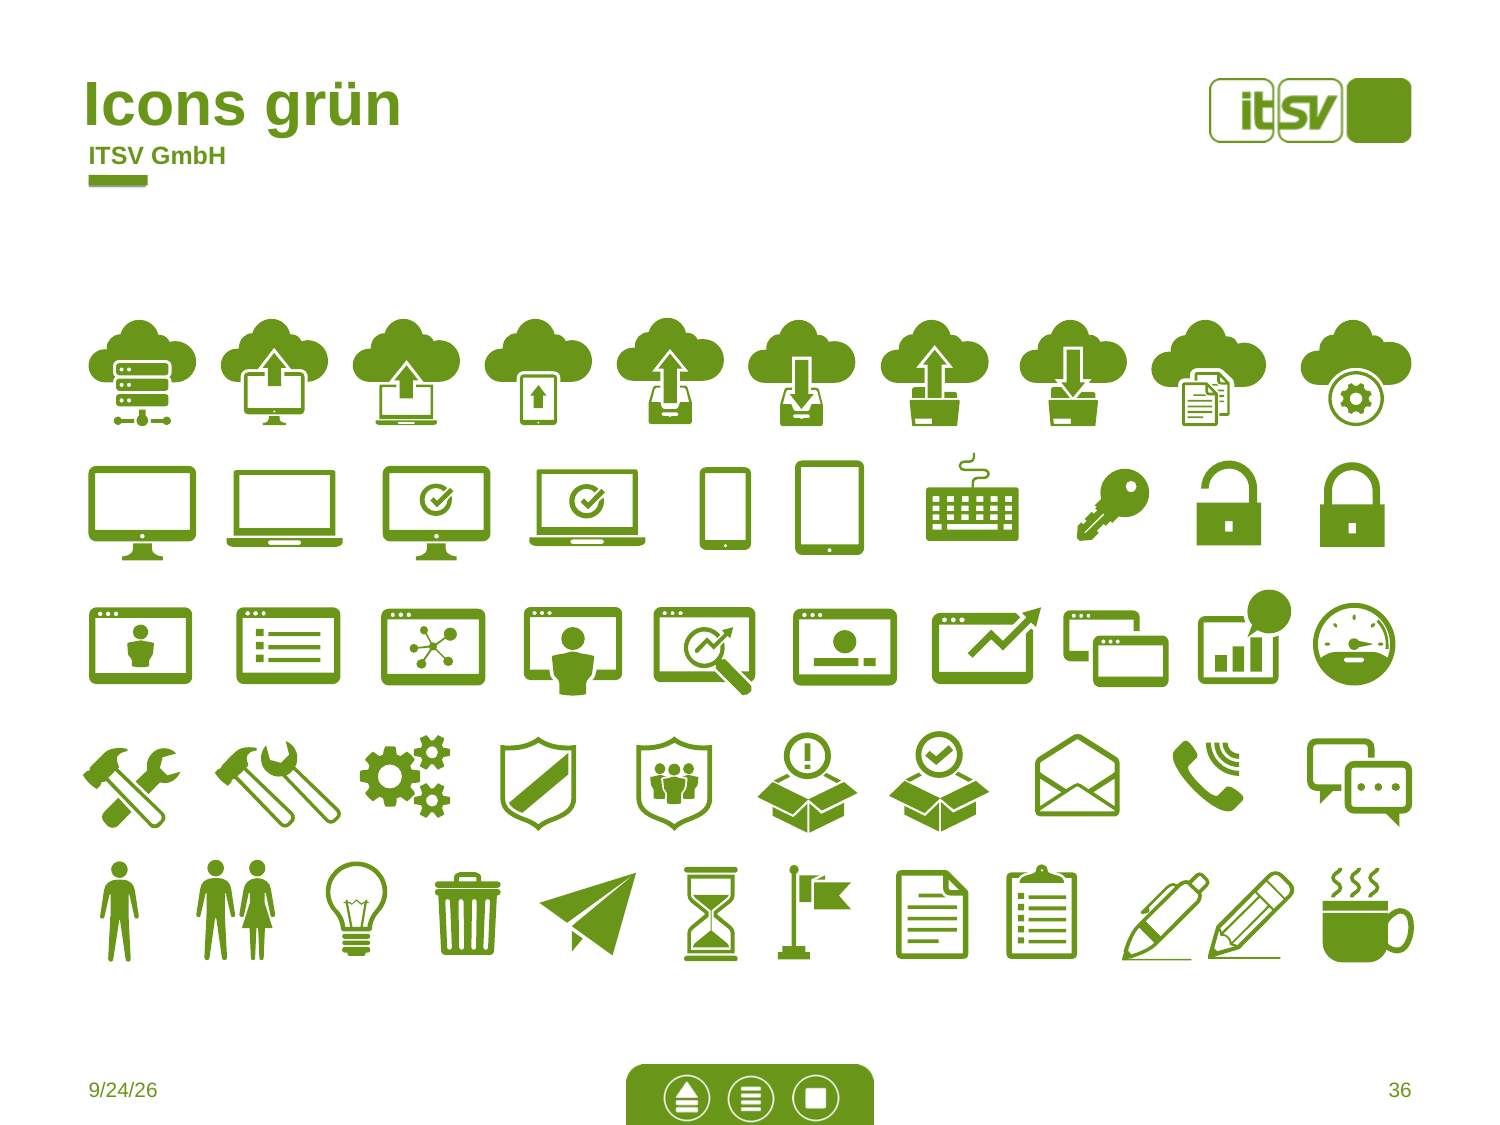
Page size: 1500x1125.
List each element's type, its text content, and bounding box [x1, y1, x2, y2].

picture [1209, 78, 1412, 143]
text_box [214, 747, 295, 828]
text_box [381, 608, 486, 686]
text_box [359, 735, 451, 818]
text_box [636, 736, 713, 831]
text_box [101, 797, 132, 828]
text_box [1151, 319, 1267, 387]
text_box [1122, 872, 1210, 961]
text_box [261, 741, 341, 824]
text_box [500, 736, 577, 832]
picture [626, 1064, 874, 1125]
text_box [789, 359, 814, 410]
text_box [653, 607, 756, 683]
text_box [325, 861, 388, 932]
text_box [88, 465, 197, 542]
text_box [539, 872, 637, 956]
text_box [1247, 589, 1292, 672]
text_box [382, 465, 491, 542]
text_box [89, 607, 193, 685]
text_box [529, 537, 646, 547]
text_box [136, 409, 149, 427]
text_box [135, 748, 181, 795]
text_box [699, 467, 752, 550]
text_box [912, 387, 926, 398]
text_box [1349, 867, 1362, 898]
text_box [523, 607, 623, 681]
text_box [1182, 372, 1230, 427]
text_box [1328, 371, 1384, 427]
text_box [226, 538, 343, 547]
text_box [757, 732, 858, 833]
text_box [931, 612, 1034, 685]
text_box [1215, 655, 1227, 672]
text_box [1205, 742, 1240, 776]
text_box [100, 879, 139, 962]
text_box [1222, 742, 1240, 759]
text_box [909, 399, 960, 427]
text_box [1312, 602, 1396, 686]
text_box [793, 608, 898, 686]
text_box [683, 627, 752, 696]
text_box [1368, 867, 1380, 898]
text_box [944, 391, 958, 398]
text_box [1307, 738, 1375, 805]
text_box [1214, 742, 1240, 768]
text_box [1344, 760, 1413, 827]
text_box [1061, 349, 1086, 398]
text_box [113, 416, 135, 426]
text_box [207, 859, 224, 877]
text_box [243, 372, 305, 415]
text_box [683, 866, 738, 873]
text_box [748, 319, 856, 383]
text_box [342, 940, 371, 956]
text_box [236, 607, 341, 685]
text_box [116, 394, 169, 407]
text_box [1172, 740, 1244, 812]
text_box [780, 387, 823, 427]
text_box [1196, 460, 1262, 546]
text_box [1076, 468, 1150, 541]
text_box [262, 352, 287, 387]
text_box [880, 319, 989, 383]
text_box [1019, 319, 1127, 383]
text_box [82, 748, 166, 829]
text_box [352, 318, 460, 382]
text_box [122, 543, 163, 561]
text_box [150, 416, 172, 426]
text_box [687, 874, 735, 954]
text_box [795, 460, 865, 555]
text_box [571, 930, 583, 952]
text_box [1063, 610, 1140, 662]
text_box [536, 469, 638, 535]
text_box [926, 452, 1019, 541]
text_box [683, 955, 738, 962]
text_box [1322, 900, 1388, 911]
text_box [434, 872, 501, 955]
slide_number <number> [1074, 1076, 1412, 1115]
text_box [1331, 867, 1343, 898]
text_box [1006, 864, 1078, 959]
text_box [342, 933, 371, 939]
text_box [1051, 387, 1070, 398]
text_box [922, 349, 947, 398]
text_box [239, 878, 276, 961]
text_box [484, 318, 593, 382]
text_box [196, 878, 236, 961]
text_box [220, 318, 329, 382]
text_box [1197, 616, 1279, 685]
text_box [896, 870, 969, 959]
text_box [1300, 319, 1412, 385]
text_box [1076, 391, 1096, 398]
text_box [616, 317, 724, 381]
slide_number 2/24/20 [88, 1076, 425, 1115]
text_box [1232, 646, 1245, 672]
text_box [262, 416, 286, 426]
text_box [1322, 908, 1414, 963]
title Icons grün [83, 62, 1187, 139]
text_box [1048, 399, 1099, 427]
text_box [233, 470, 336, 536]
text_box [519, 374, 558, 426]
text_box [249, 859, 266, 877]
text_box [375, 384, 437, 426]
text_box [658, 353, 683, 404]
text_box [88, 319, 197, 383]
text_box [777, 864, 810, 960]
text_box [967, 607, 1042, 658]
text_box [1035, 734, 1120, 817]
text_box [799, 875, 826, 903]
text_box [394, 365, 419, 399]
text_box [1208, 871, 1295, 959]
text_box [415, 543, 457, 561]
text_box [1320, 462, 1385, 547]
text_box [814, 882, 852, 910]
text_box [111, 861, 128, 878]
text_box [1092, 635, 1169, 688]
text_box [889, 731, 990, 832]
text_box [648, 385, 692, 425]
text_box [116, 363, 169, 376]
text_box [116, 378, 169, 391]
text_box [551, 626, 595, 696]
